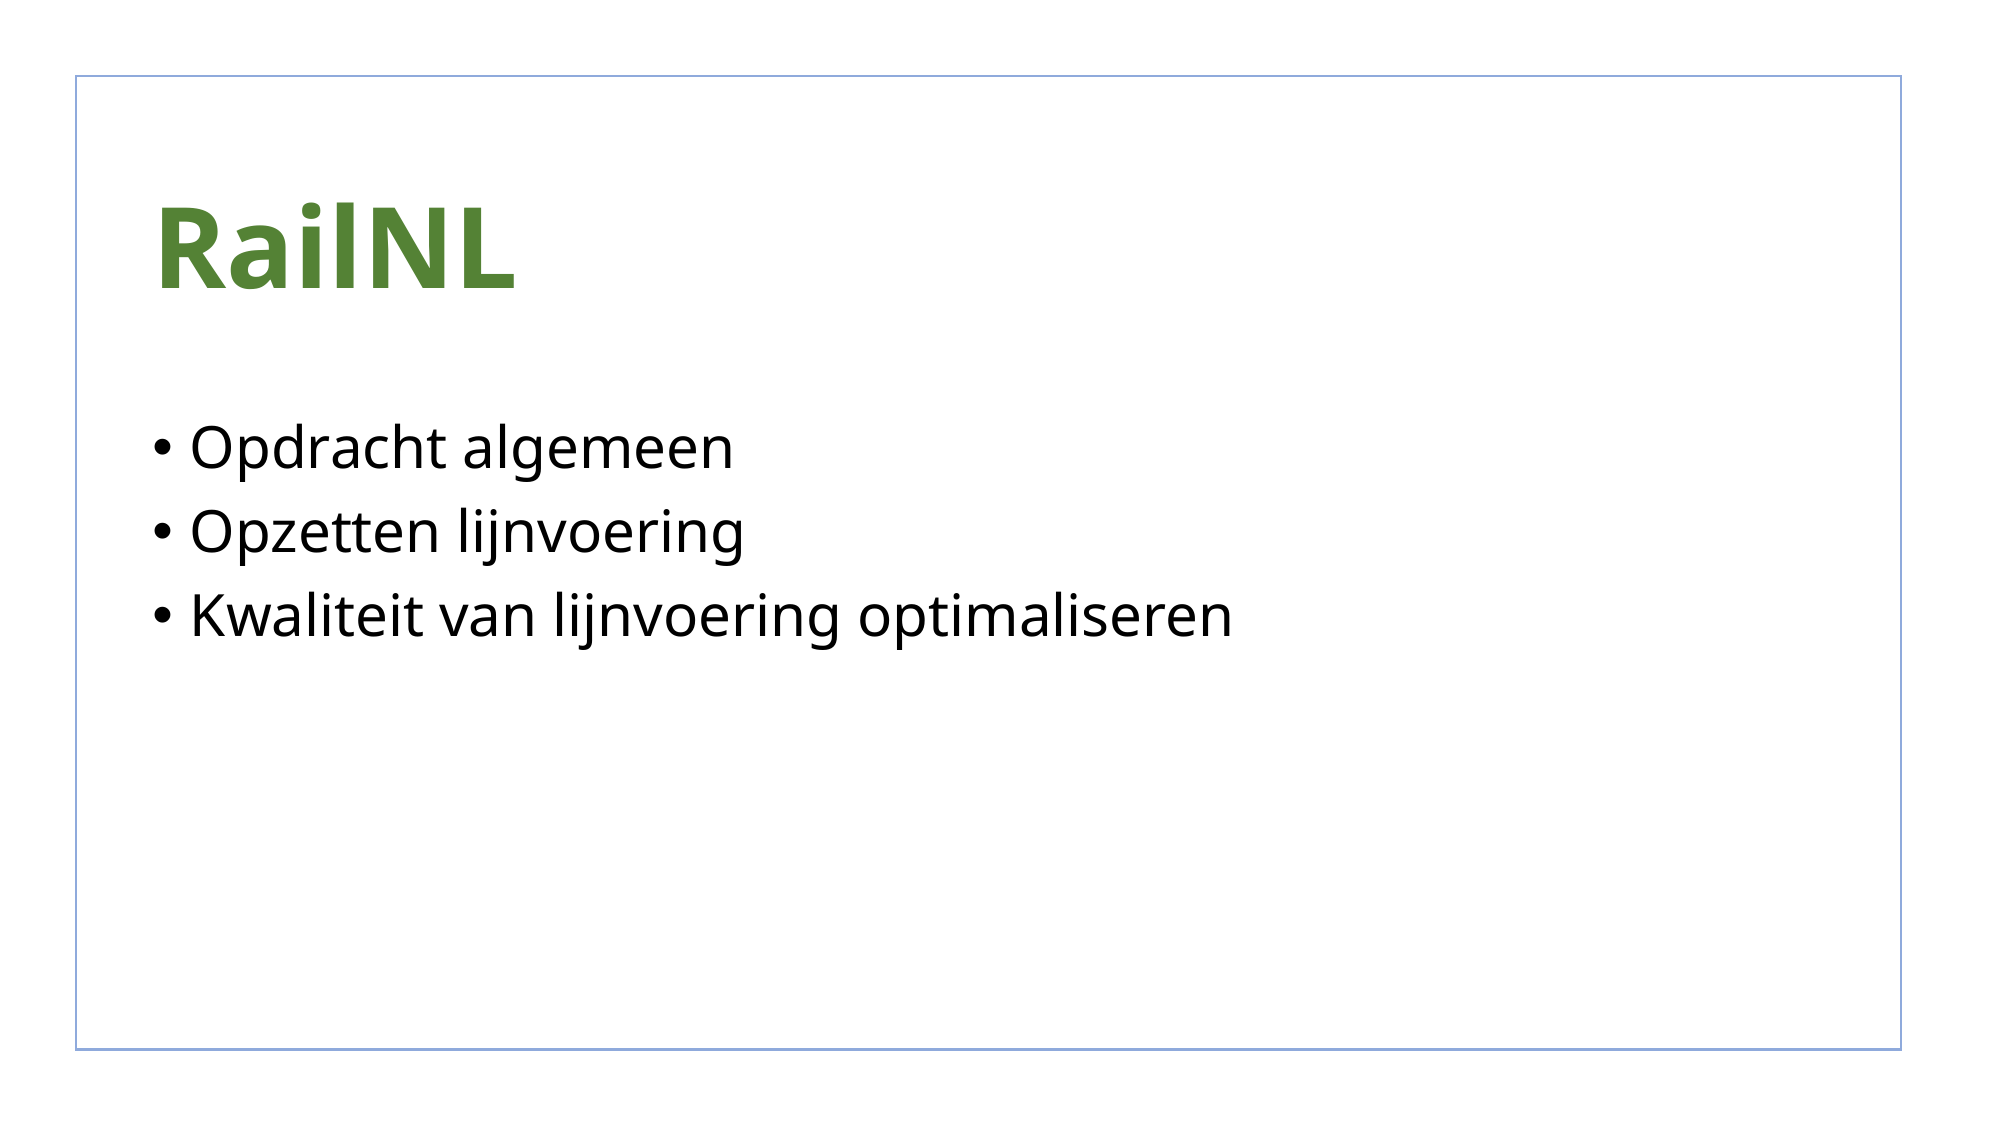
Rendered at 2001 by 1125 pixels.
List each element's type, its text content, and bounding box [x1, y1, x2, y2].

text_box [76, 76, 1901, 1049]
title RailNL [137, 168, 1481, 337]
list Opdracht algemeen Opzetten lijnvoering Kwaliteit van lijnvoering optimaliseren [137, 411, 1863, 981]
